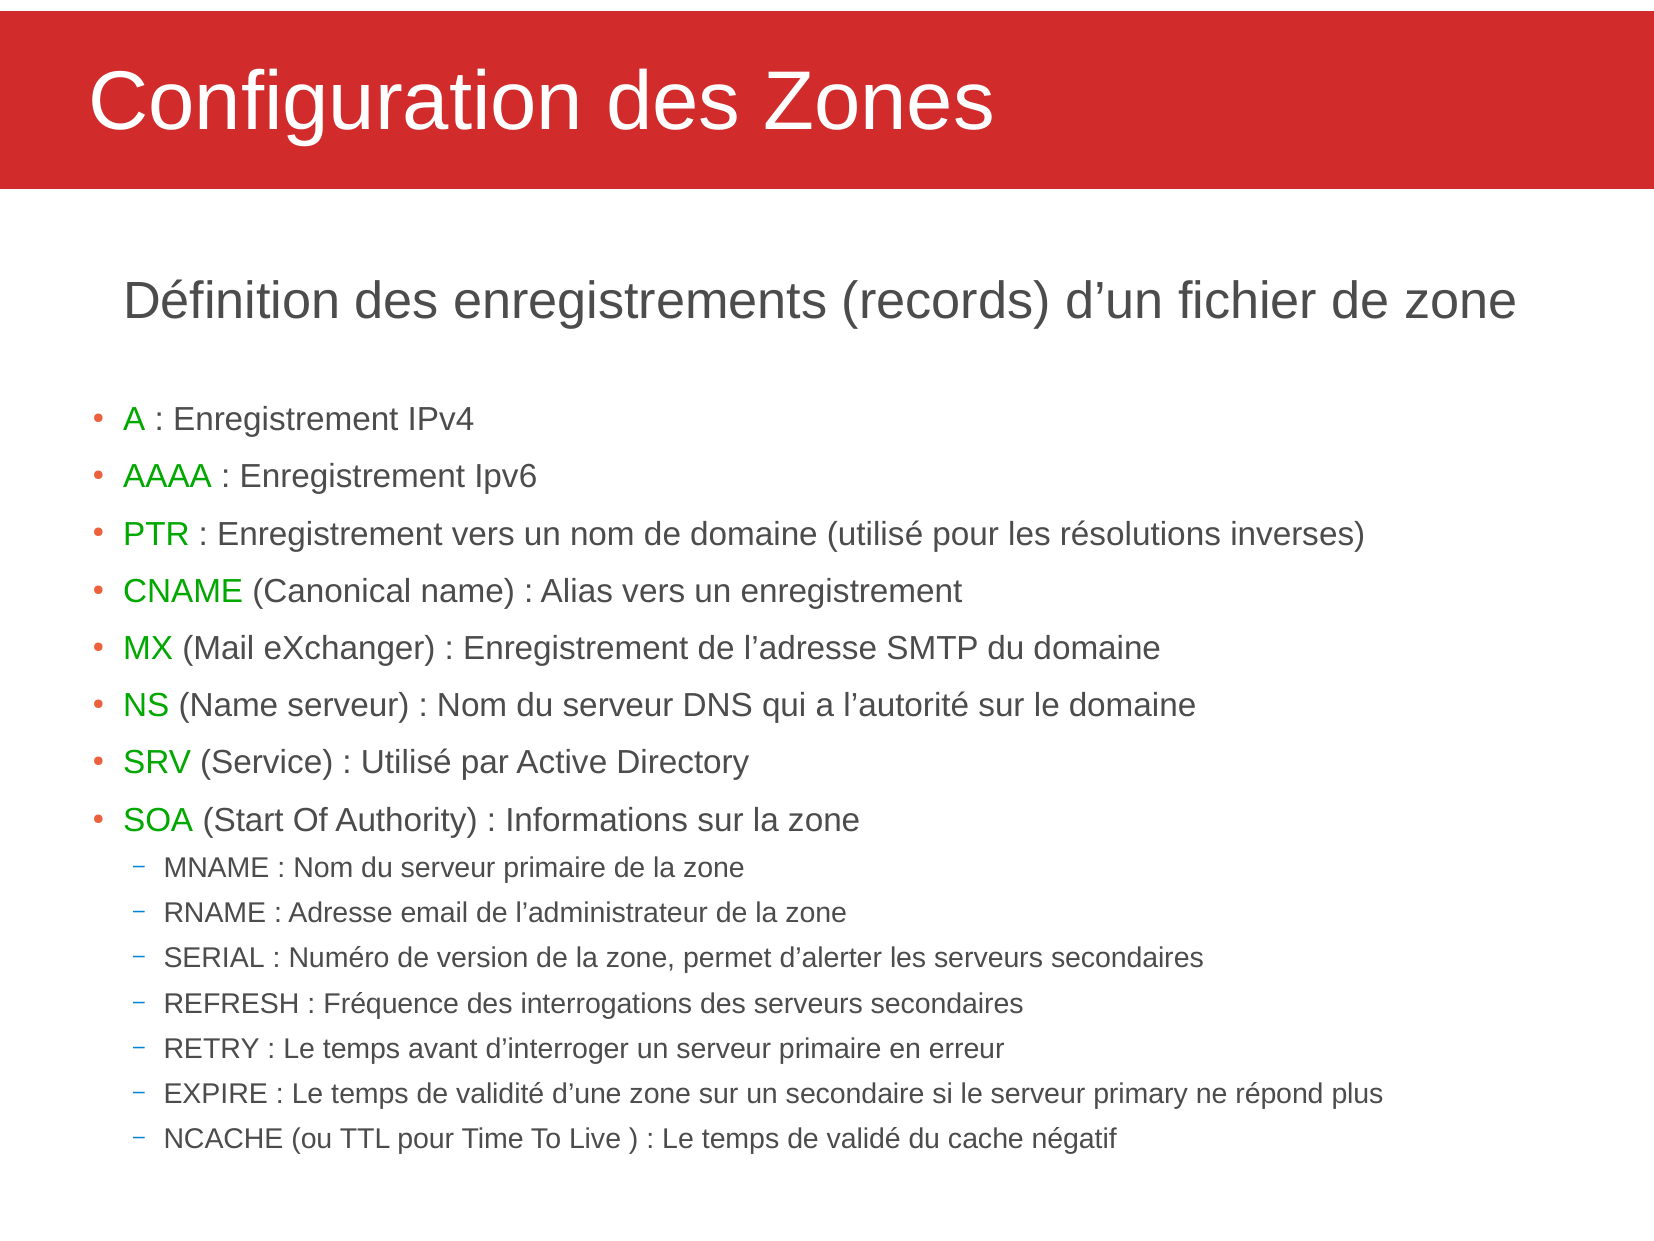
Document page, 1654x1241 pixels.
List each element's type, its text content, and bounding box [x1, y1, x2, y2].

title Configuration des Zones [0, 11, 1654, 189]
list Définition des enregistrements (records) d’un fichier de zone A : Enregistrement IPv4 AAAA : Enregistrement Ipv6 PTR : Enregistrement vers un nom de domaine (utilisé pour les résolutions inverses) CNAME (Canonical name) : Alias vers un enregistrement MX (Mail eXchanger) : Enregistrement de l’adresse SMTP du domaine NS (Name serveur) : Nom du serveur DNS qui a l’autorité sur le domaine SRV (Service) : Utilisé par Active Directory SOA (Start Of Authority) : Informations sur la zone MNAME : Nom du serveur primaire de la zone RNAME : Adresse email de l’administrateur de la zone SERIAL : Numéro de version de la zone, permet d’alerter les serveurs secondaires REFRESH : Fréquence des interrogations des serveurs secondaires RETRY : Le temps avant d’interroger un serveur primaire en erreur EXPIRE : Le temps de validité d’une zone sur un secondaire si le serveur primary ne répond plus NCACHE (ou TTL pour Time To Live ) : Le temps de validé du cache négatif [82, 271, 1571, 1158]
